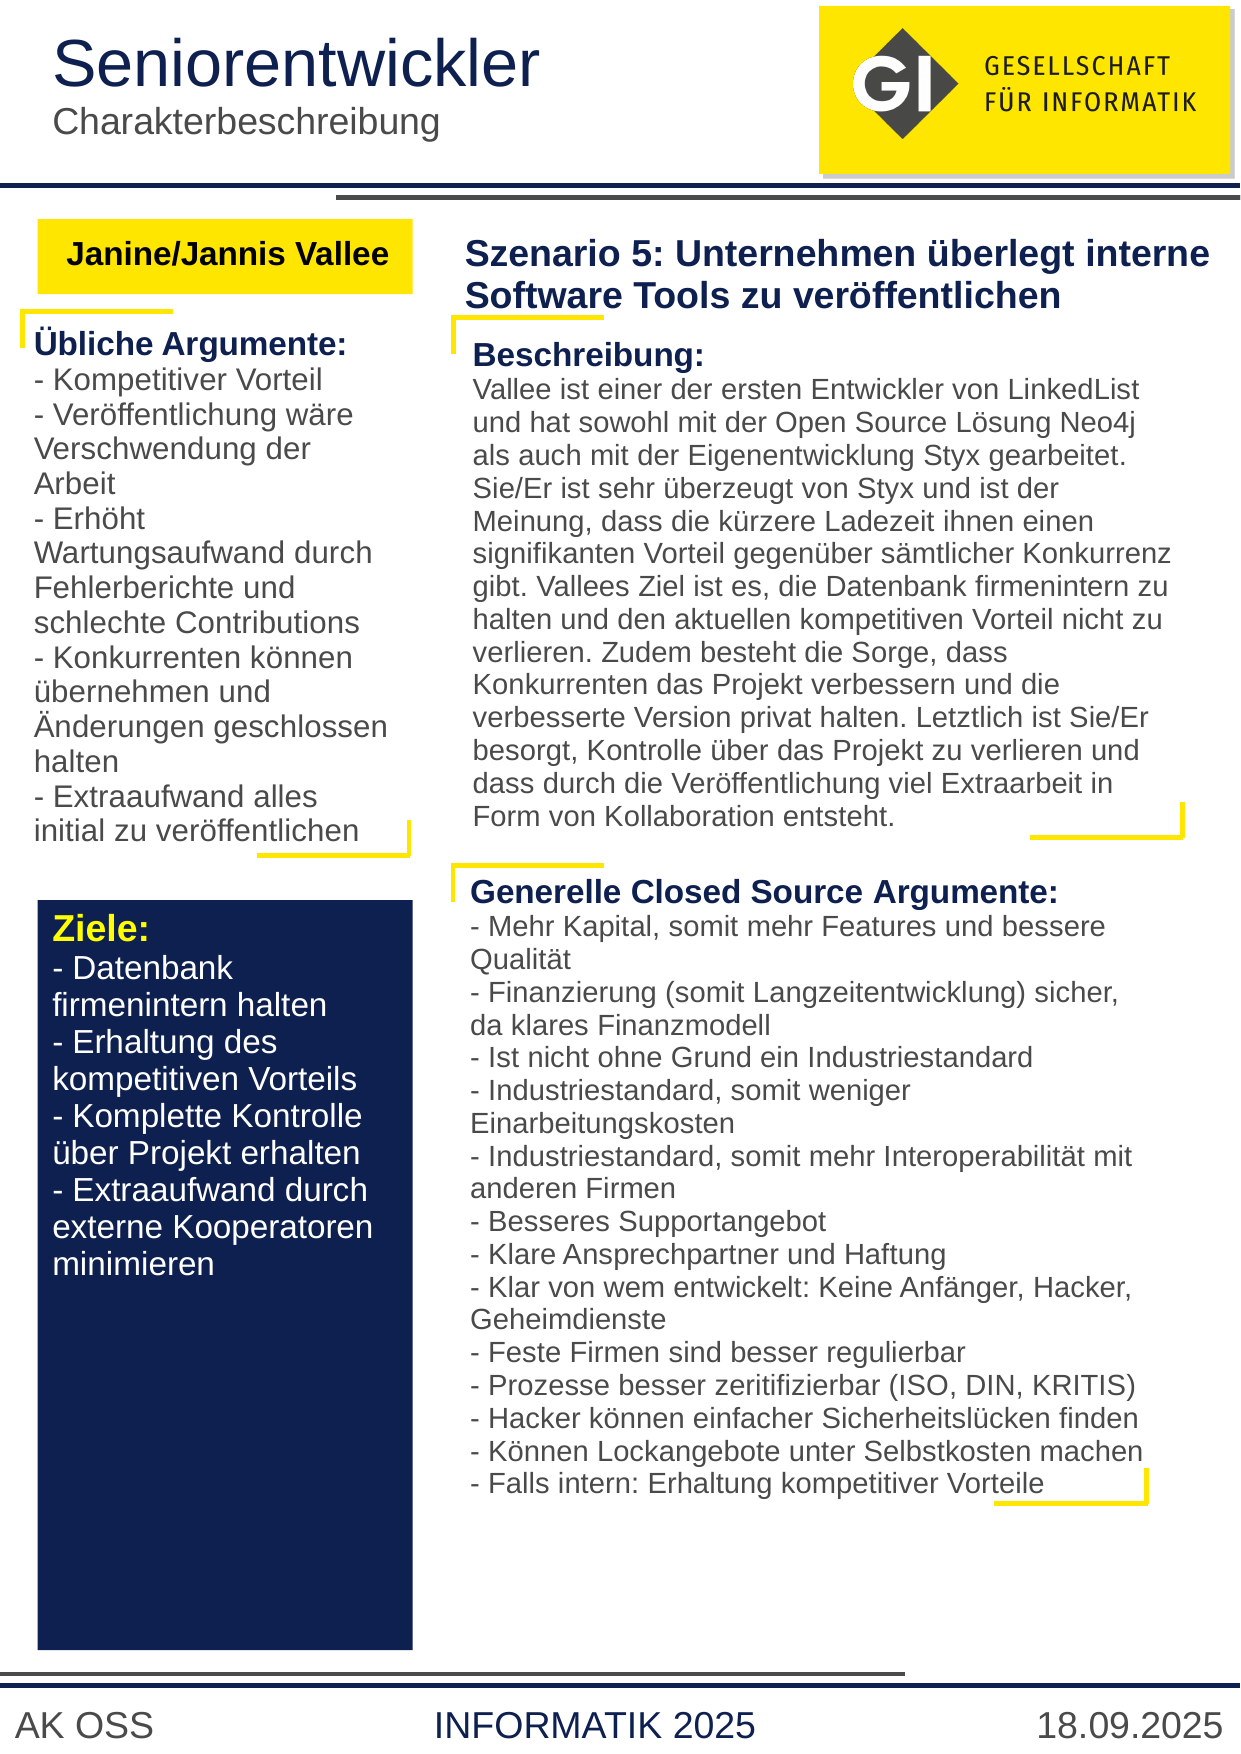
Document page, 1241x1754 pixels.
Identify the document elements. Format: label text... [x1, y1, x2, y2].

text_box 18.09.2025 [1021, 1697, 1239, 1754]
text_box Janine/Jannis Vallee [0, 228, 450, 317]
text_box Beschreibung: Vallee ist einer der ersten Entwickler von LinkedList und hat sowohl mit der Open Source Lösung Neo4j als auch mit der Eigenentwicklung Styx gearbeitet. Sie/Er ist sehr überzeugt von Styx und ist der Meinung, dass die kürzere Ladezeit ihnen einen signifikanten Vorteil gegenüber sämtlicher Konkurrenz gibt. Vallees Ziel ist es, die Datenbank firmenintern zu halten und den aktuellen kompetitiven Vorteil nicht zu verlieren. Zudem besteht die Sorge, dass Konkurrenten das Projekt verbessern und die verbesserte Version privat halten. Letztlich ist Sie/Er besorgt, Kontrolle über das Projekt zu verlieren und dass durch die Veröffentlichung viel Extraarbeit in Form von Kollaboration entsteht. [457, 328, 1189, 971]
text_box INFORMATIK 2025 [419, 1697, 772, 1754]
text_box [37, 219, 413, 228]
picture [853, 28, 1196, 139]
text_box Ziele: - Datenbank firmenintern halten - Erhaltung des kompetitiven Vorteils - Komplette Kontrolle über Projekt erhalten - Extraaufwand durch externe Kooperatoren minimieren [37, 900, 413, 1651]
text_box Generelle Closed Source Argumente: - Mehr Kapital, somit mehr Features und bessere Qualität - Finanzierung (somit Langzeitentwicklung) sicher, da klares Finanzmodell - Ist nicht ohne Grund ein Industriestandard - Industriestandard, somit weniger Einarbeitungskosten - Industriestandard, somit mehr Interoperabilität mit anderen Firmen - Besseres Supportangebot - Klare Ansprechpartner und Haftung - Klar von wem entwickelt: Keine Anfänger, Hacker, Geheimdienste - Feste Firmen sind besser regulierbar - Prozesse besser zeritifizierbar (ISO, DIN, KRITIS) - Hacker können einfacher Sicherheitslücken finden - Können Lockangebote unter Selbstkosten machen - Falls intern: Erhaltung kompetitiver Vorteile [455, 865, 1168, 1595]
text_box Szenario 5: Unternehmen überlegt interne Software Tools zu veröffentlichen [450, 225, 1238, 324]
text_box AK OSS [0, 1697, 170, 1754]
text_box Seniorentwickler Charakterbeschreibung [37, 18, 788, 169]
text_box [819, 5, 1231, 174]
text_box Übliche Argumente: - Kompetitiver Vorteil - Veröffentlichung wäre Verschwendung der Arbeit - Erhöht Wartungsaufwand durch Fehlerberichte und schlechte Contributions - Konkurrenten können übernehmen und Änderungen geschlossen halten - Extraaufwand alles initial zu veröffentlichen [18, 317, 413, 1030]
